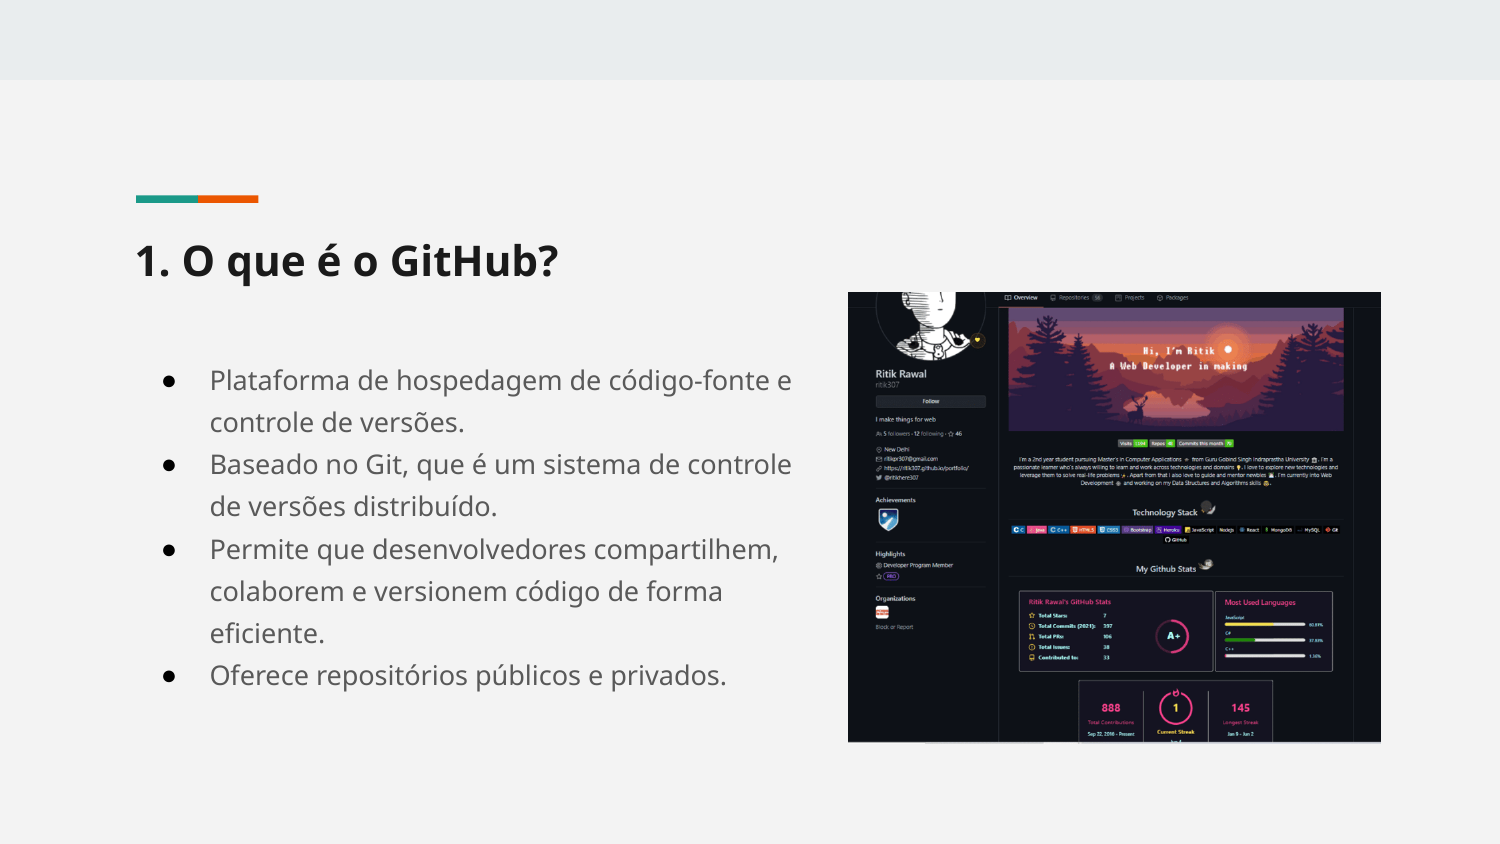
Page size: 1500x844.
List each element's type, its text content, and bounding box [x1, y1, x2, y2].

title 1. O que é o GitHub? [119, 216, 1381, 305]
picture [848, 292, 1381, 744]
list Plataforma de hospedagem de código-fonte e controle de versões. Baseado no Git, que é um sistema de controle de versões distribuído. Permite que desenvolvedores compartilhem, colaborem e versionem código de forma eficiente. Oferece repositórios públicos e privados. [119, 341, 833, 712]
